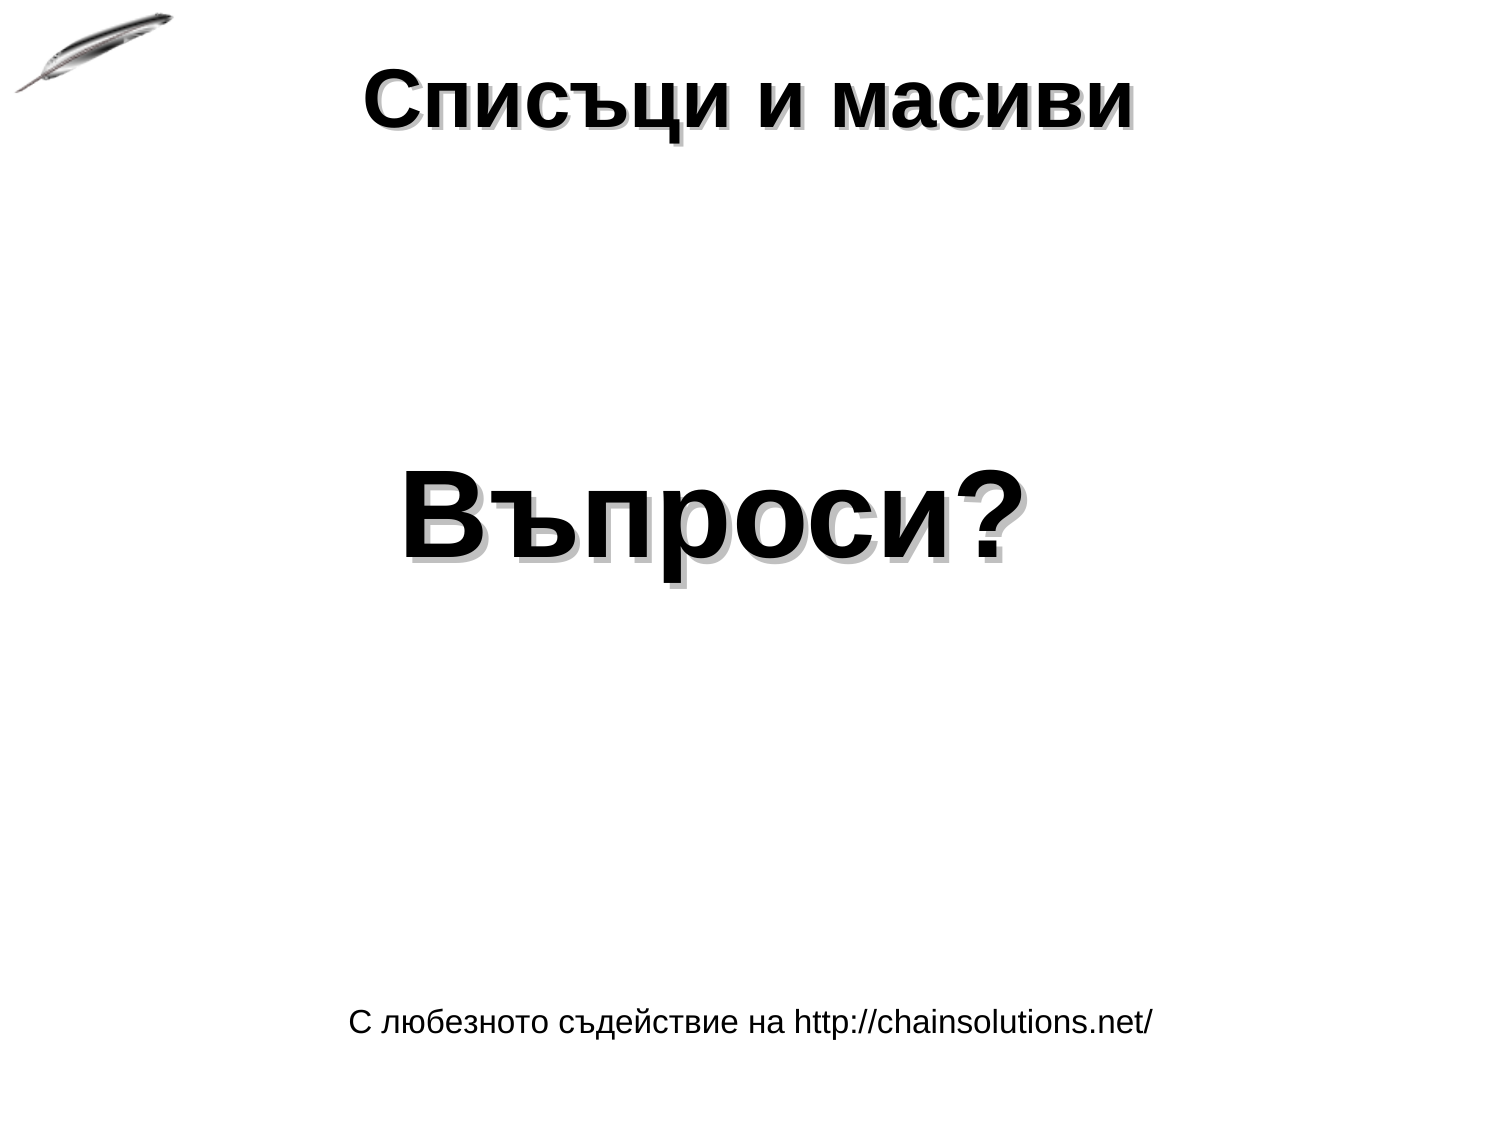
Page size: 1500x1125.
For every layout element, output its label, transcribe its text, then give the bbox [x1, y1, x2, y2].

title Списъци и масиви [230, 0, 1270, 207]
picture [11, 11, 179, 95]
list Въпроси? [383, 444, 1140, 646]
text_box С любезното съдействие на http://chainsolutions.net/ [333, 994, 1167, 1047]
